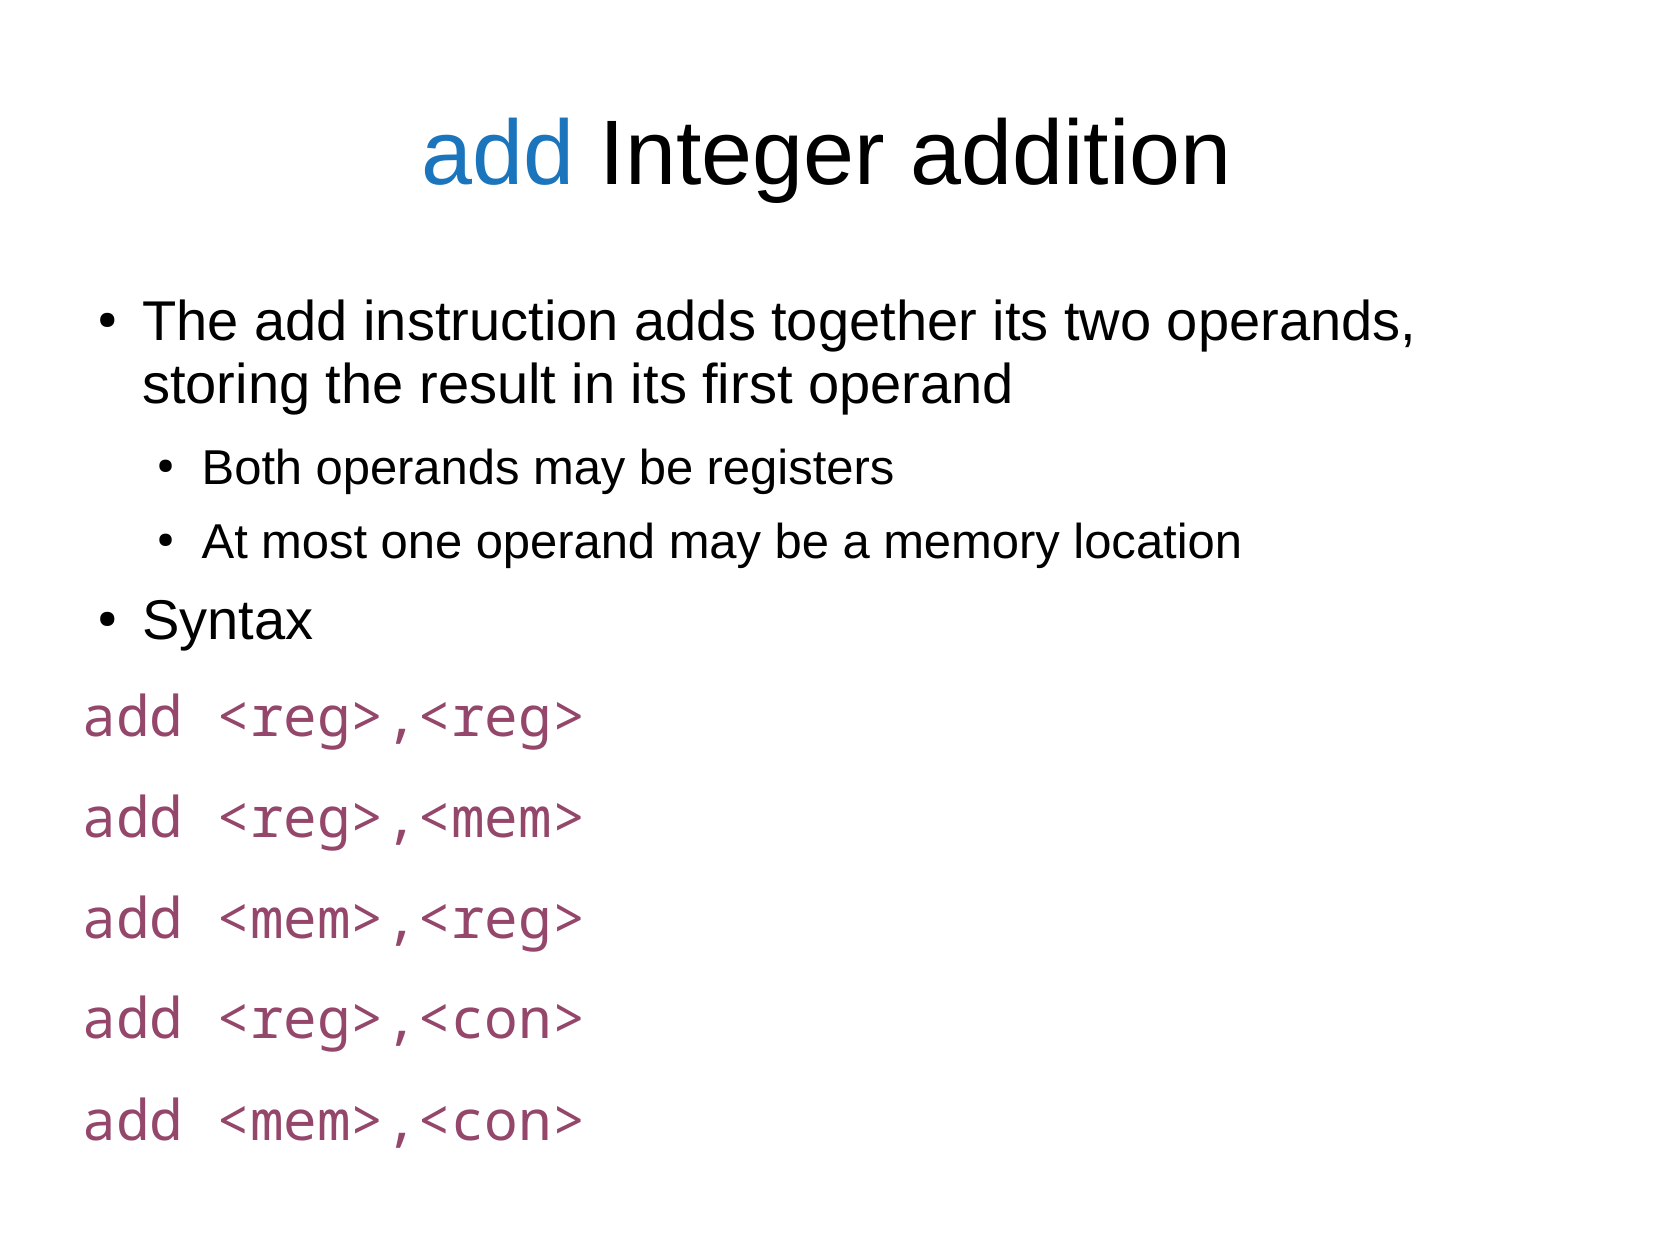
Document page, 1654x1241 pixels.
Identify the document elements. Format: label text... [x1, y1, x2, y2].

list The add instruction adds together its two operands, storing the result in its first operand Both operands may be registers At most one operand may be a memory location Syntax add <reg>,<reg> add <reg>,<mem> add <mem>,<reg> add <reg>,<con> add <mem>,<con> [82, 290, 1571, 1163]
title add Integer addition [82, 49, 1571, 257]
